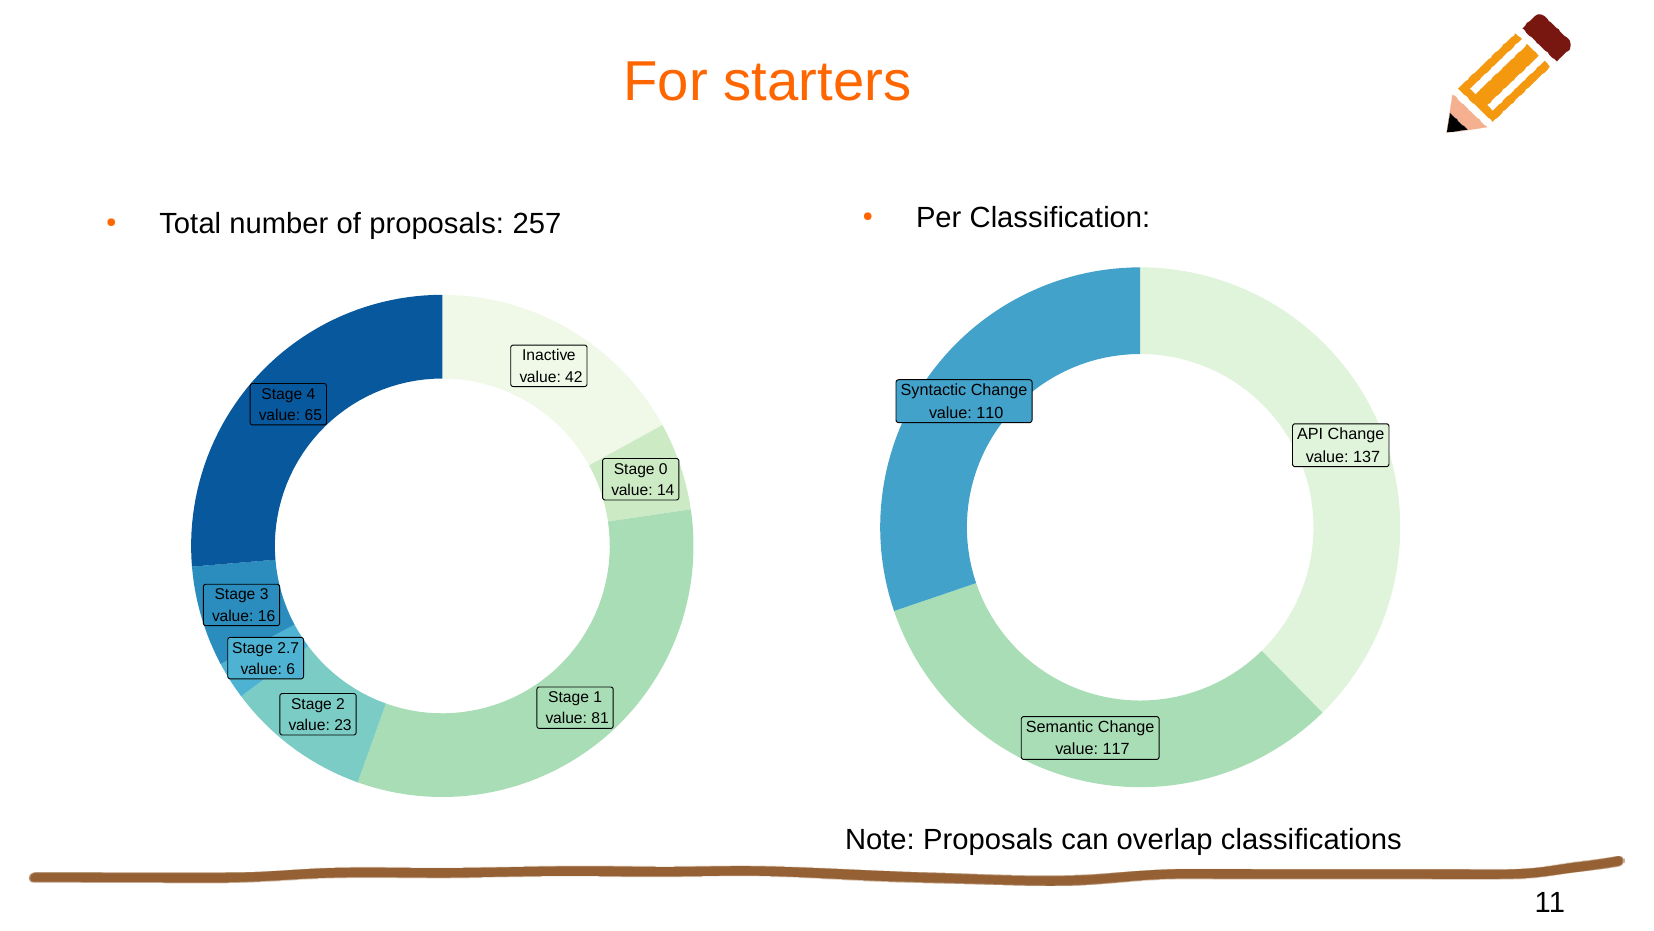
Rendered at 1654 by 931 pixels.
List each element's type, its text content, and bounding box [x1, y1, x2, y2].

title For starters [88, 29, 1447, 133]
list Total number of proposals: 257 [88, 206, 809, 857]
picture [1446, 14, 1571, 133]
picture [1566, 856, 1625, 886]
picture [29, 856, 845, 886]
list Per Classification: Note: Proposals can overlap classifications [845, 200, 1566, 931]
picture [175, 265, 709, 827]
picture [856, 265, 1418, 802]
